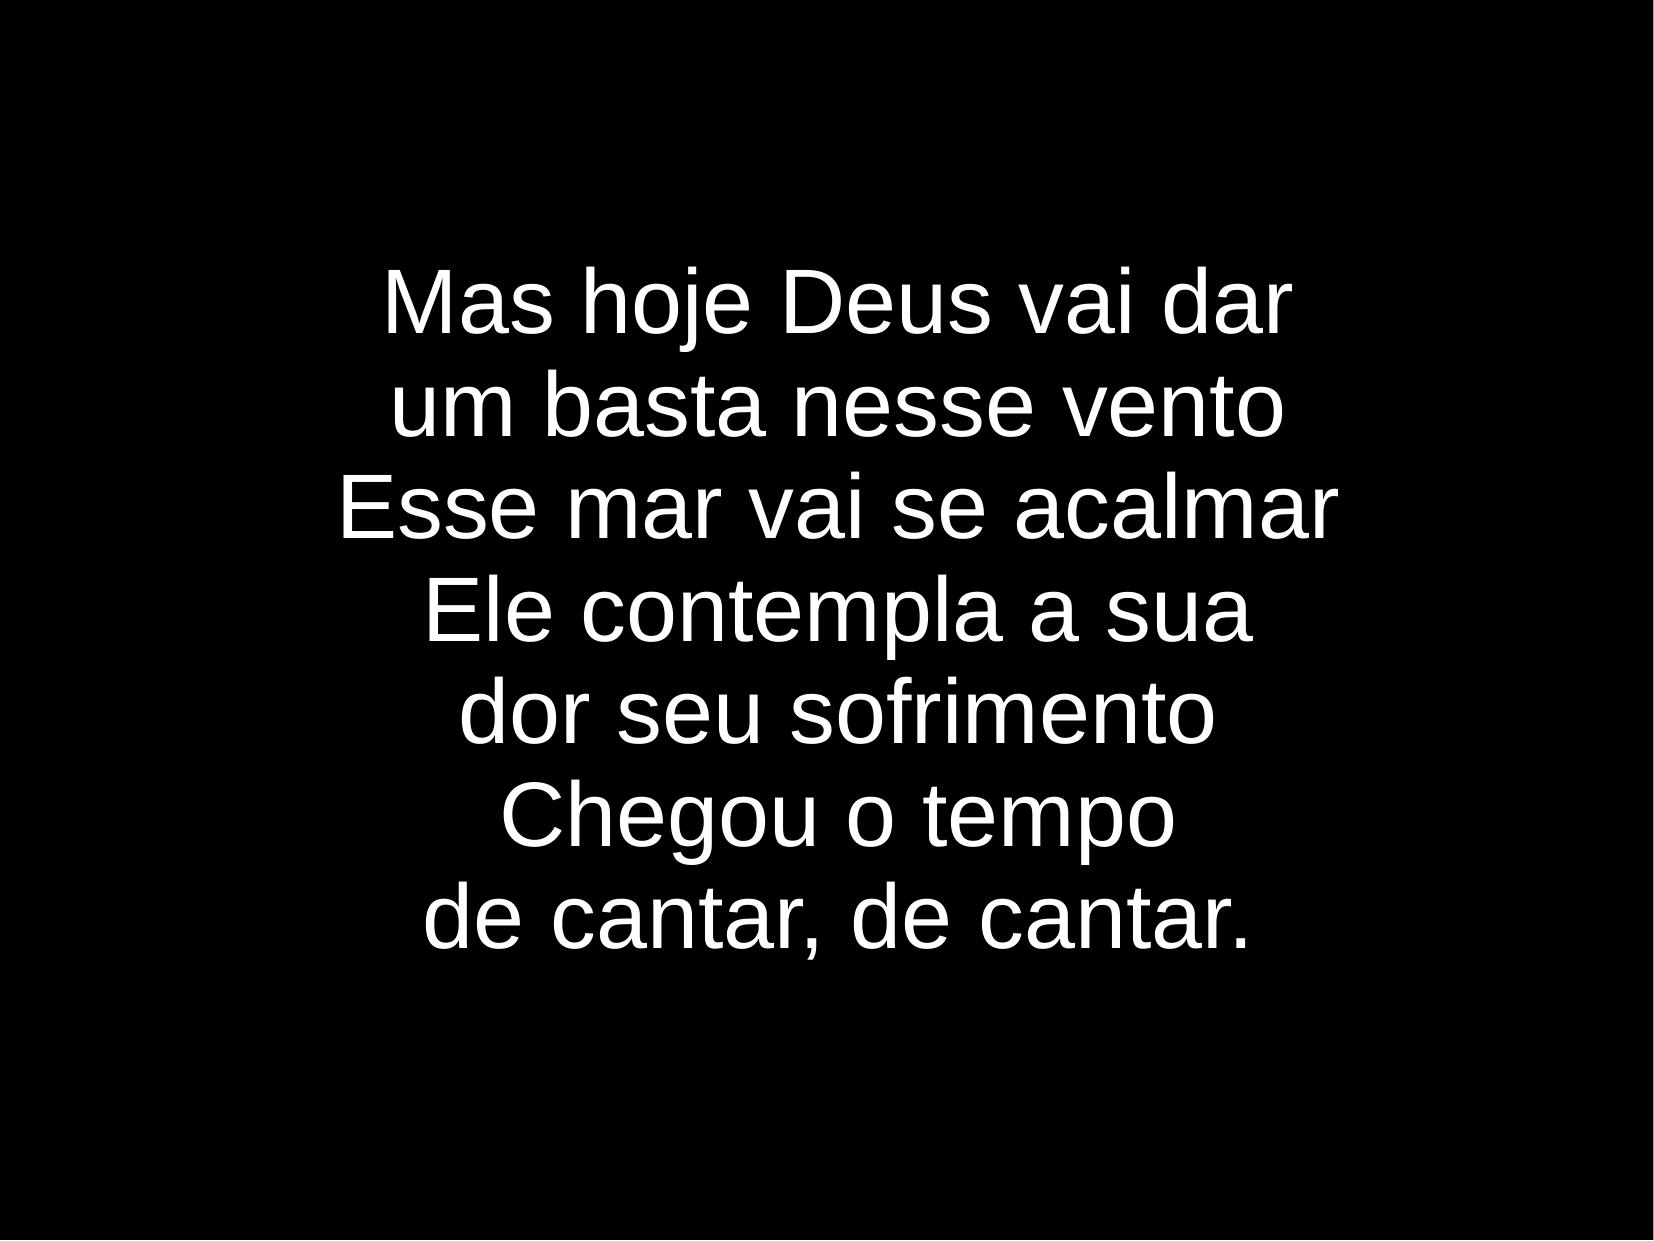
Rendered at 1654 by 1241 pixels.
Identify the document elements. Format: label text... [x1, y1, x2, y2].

subtitle Mas hoje Deus vai dar um basta nesse vento Esse mar vai se acalmar Ele contempla a sua dor seu sofrimento Chegou o tempo de cantar, de cantar. [70, 49, 1607, 1170]
